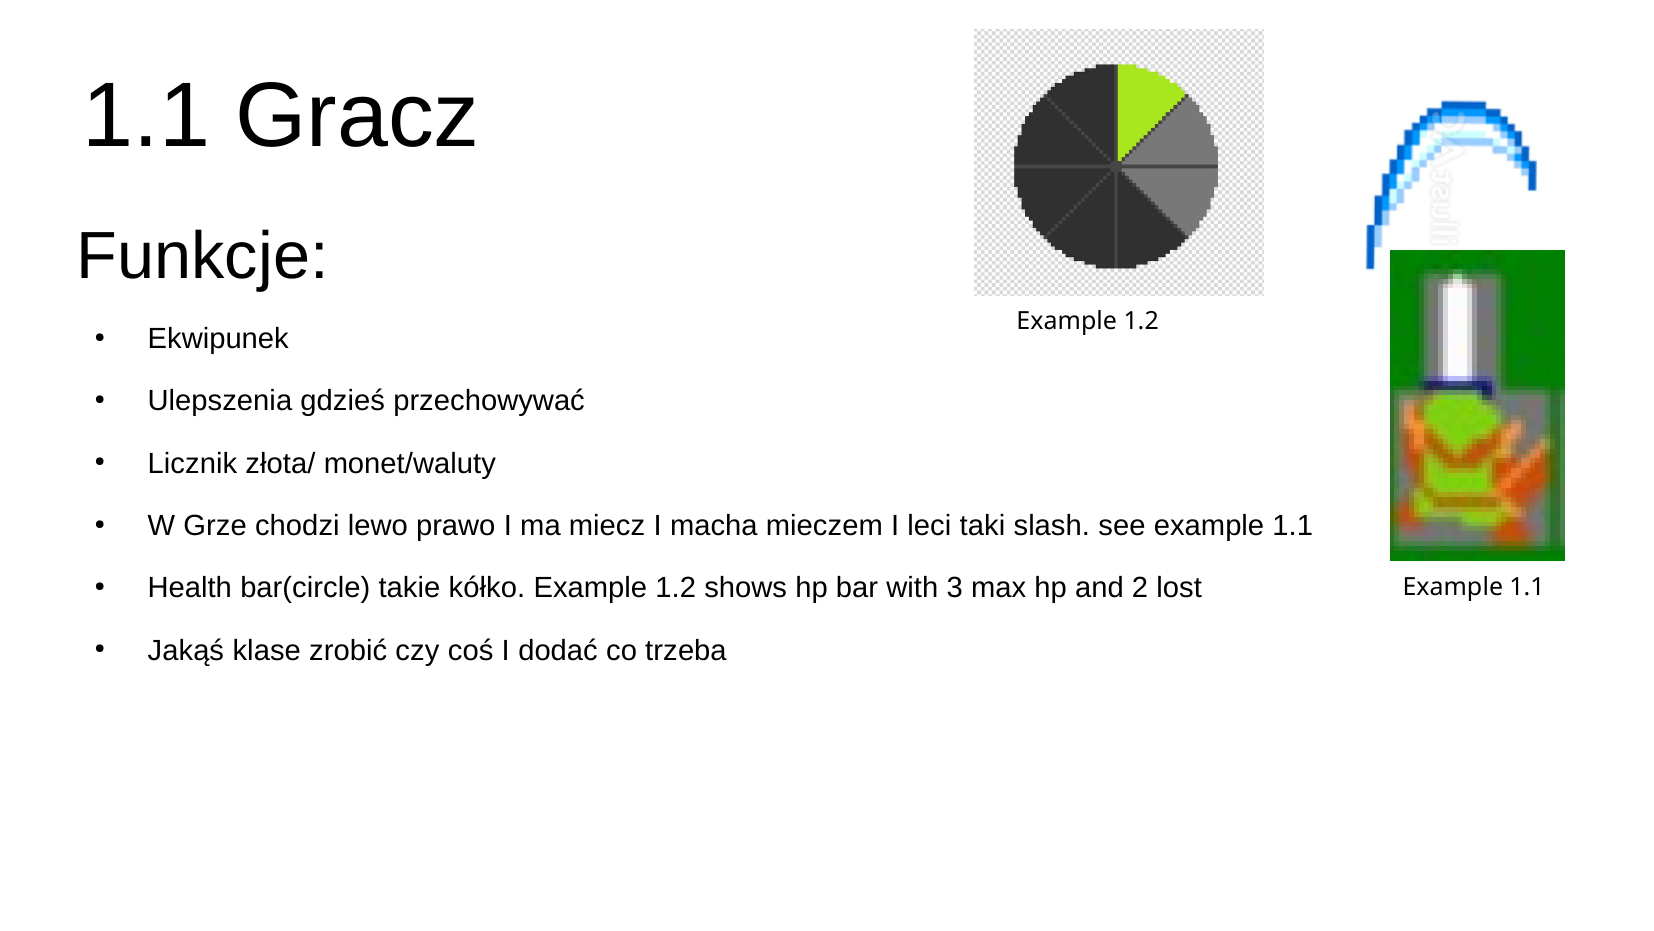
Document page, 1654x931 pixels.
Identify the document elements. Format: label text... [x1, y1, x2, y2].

text_box Example 1.2 [1001, 295, 1189, 341]
list Funkcje: Ekwipunek Ulepszenia gdzieś przechowywać Licznik złota/ monet/waluty W Grze chodzi lewo prawo I ma miecz I macha mieczem I leci taki slash. see example 1.1 Health bar(circle) takie kółko. Example 1.2 shows hp bar with 3 max hp and 2 lost Jakąś klase zrobić czy coś I dodać co trzeba [76, 217, 1565, 758]
text_box Example 1.1 [1387, 561, 1575, 607]
picture [974, 29, 1264, 296]
title 1.1 Gracz [1264, 37, 1273, 193]
picture [1269, 0, 1626, 561]
title 1.1 Gracz [82, 37, 974, 193]
